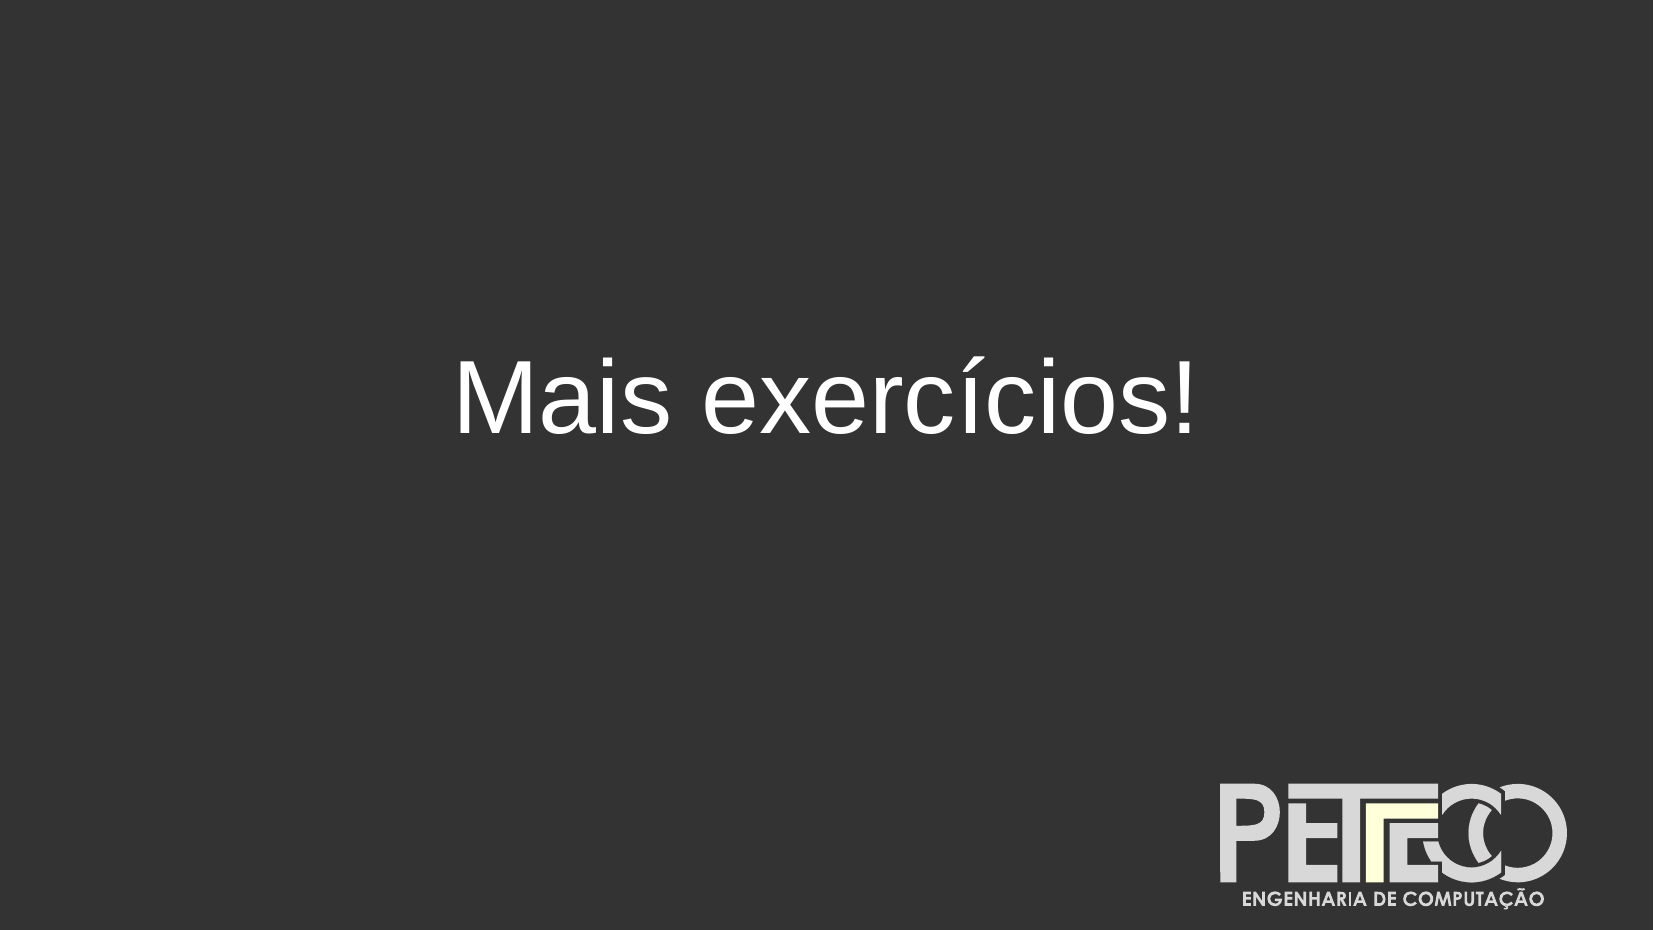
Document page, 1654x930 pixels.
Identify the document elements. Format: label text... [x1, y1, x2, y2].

subtitle Mais exercícios! [82, 37, 1571, 757]
